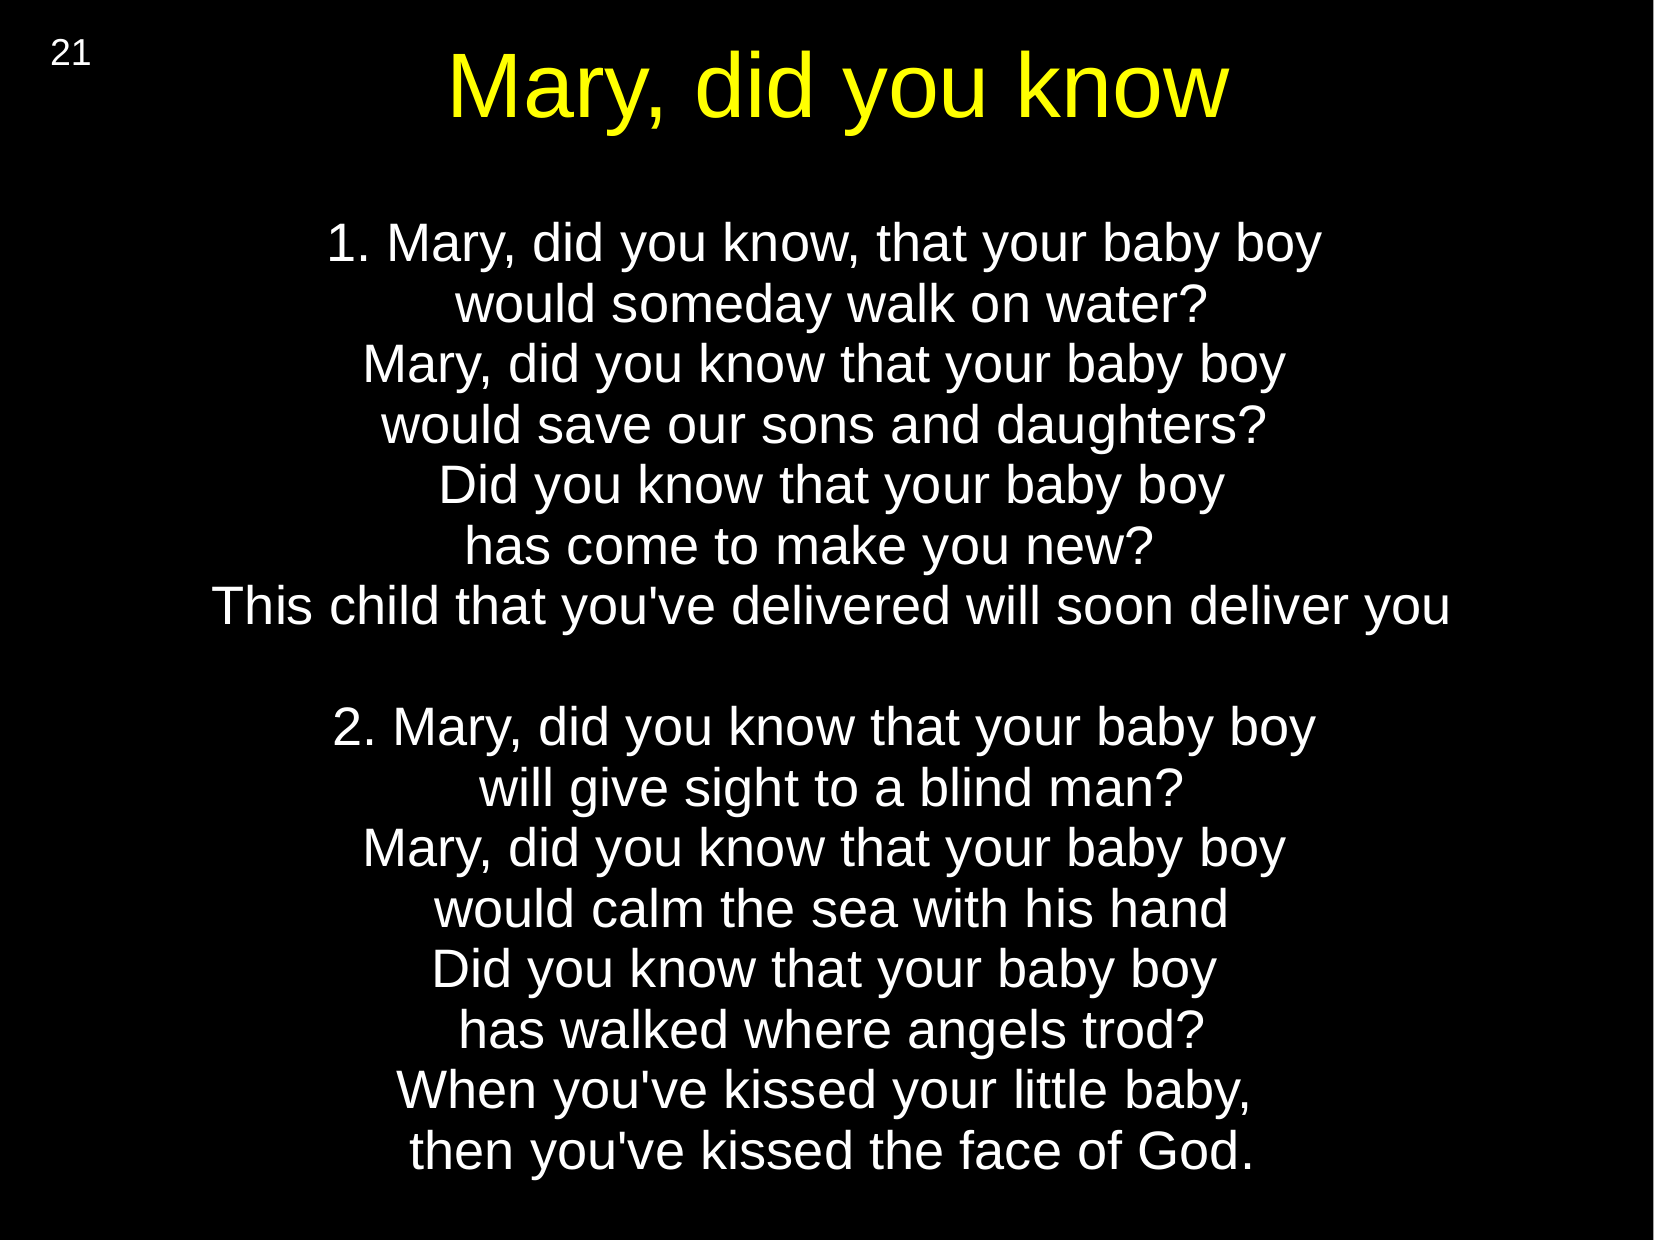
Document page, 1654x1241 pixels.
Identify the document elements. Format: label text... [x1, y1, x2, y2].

title Mary, did you know [94, 5, 1583, 166]
list 1. Mary, did you know, that your baby boy would someday walk on water? Mary, did you know that your baby boy would save our sons and daughters? Did you know that your baby boy has come to make you new? This child that you've delivered will soon deliver you 2. Mary, did you know that your baby boy will give sight to a blind man? Mary, did you know that your baby boy would calm the sea with his hand Did you know that your baby boy has walked where angels trod? When you've kissed your little baby, then you've kissed the face of God. [35, 177, 1630, 1217]
text_box 21 [35, 23, 130, 81]
